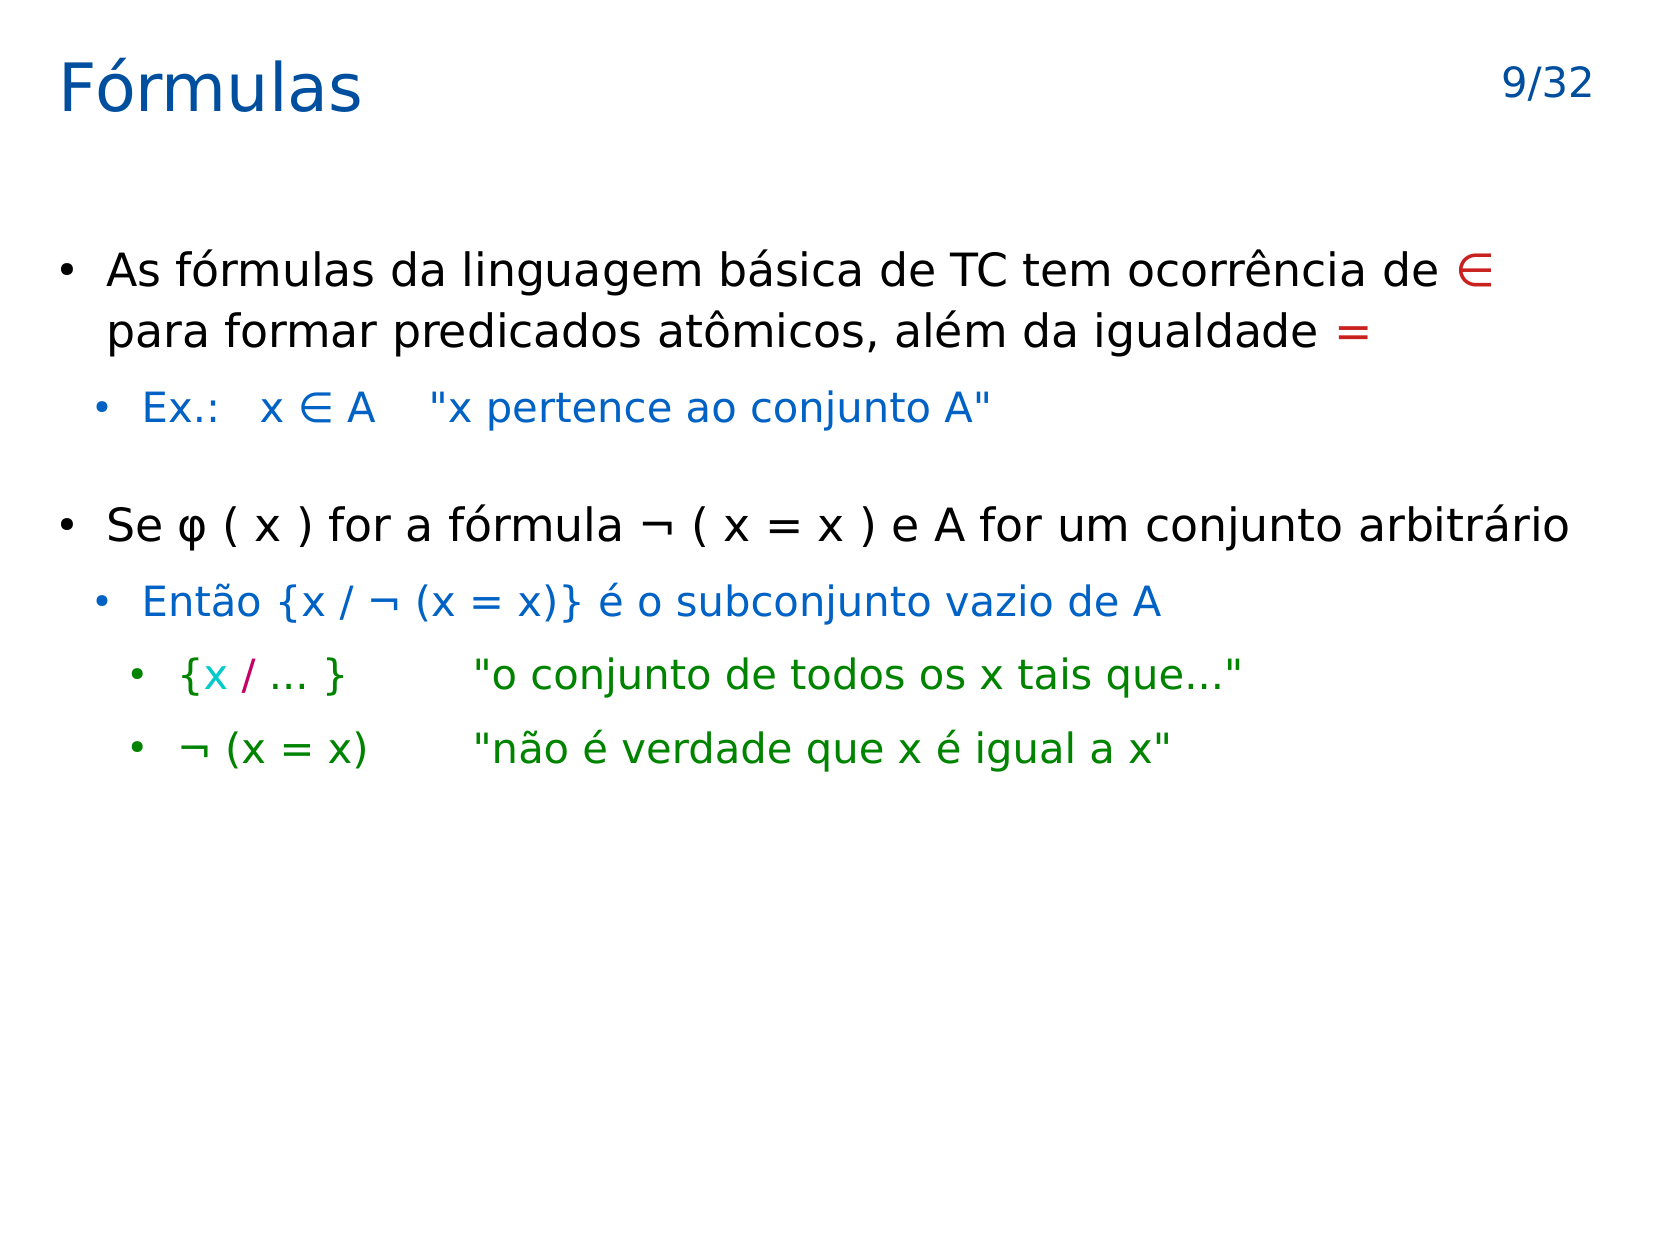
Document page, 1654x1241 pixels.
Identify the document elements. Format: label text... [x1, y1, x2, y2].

list As fórmulas da linguagem básica de TC tem ocorrência de ∈ para formar predicados atômicos, além da igualdade = Ex.: x ∈ A "x pertence ao conjunto A" Se φ ( x ) for a fórmula ¬ ( x = x ) e A for um conjunto arbitrário Então {x / ¬ (x = x)} é o subconjunto vazio de A {x / ... } "o conjunto de todos os x tais que..." ¬ (x = x) "não é verdade que x é igual a x" [59, 236, 1595, 1211]
title Fórmulas [59, 29, 1625, 148]
